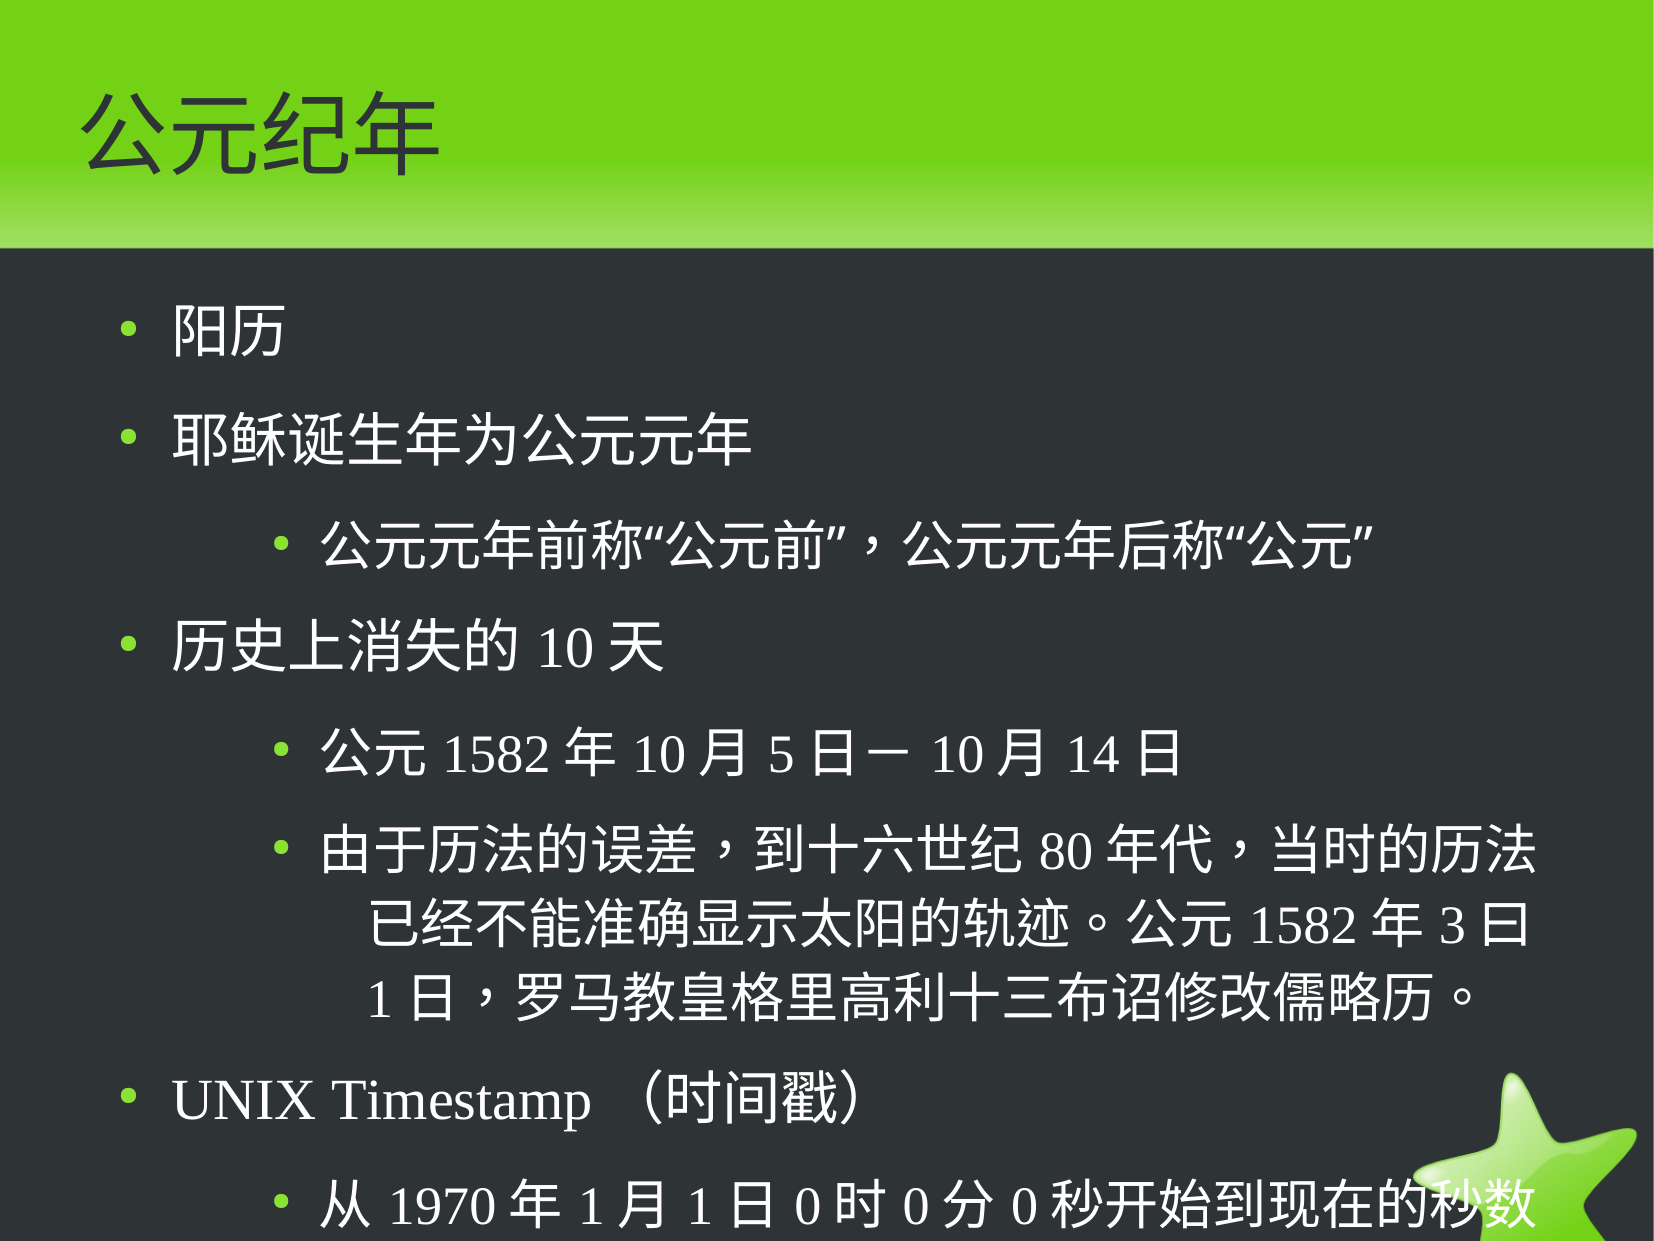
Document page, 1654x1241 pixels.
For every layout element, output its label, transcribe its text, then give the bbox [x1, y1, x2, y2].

picture [0, 0, 1654, 1241]
list 阳历 耶稣诞生年为公元元年 公元元年前称“公元前”，公元元年后称“公元” 历史上消失的10天 公元1582年10月5日－10月14日 由于历法的误差，到十六世纪80年代，当时的历法已经不能准确显示太阳的轨迹。公元1582年3曰1日，罗马教皇格里高利十三布诏修改儒略历。 UNIX Timestamp（时间戳） 从1970年1月1日0时0分0秒开始到现在的秒数 [82, 290, 1571, 1144]
title 公元纪年 [76, 29, 1565, 237]
